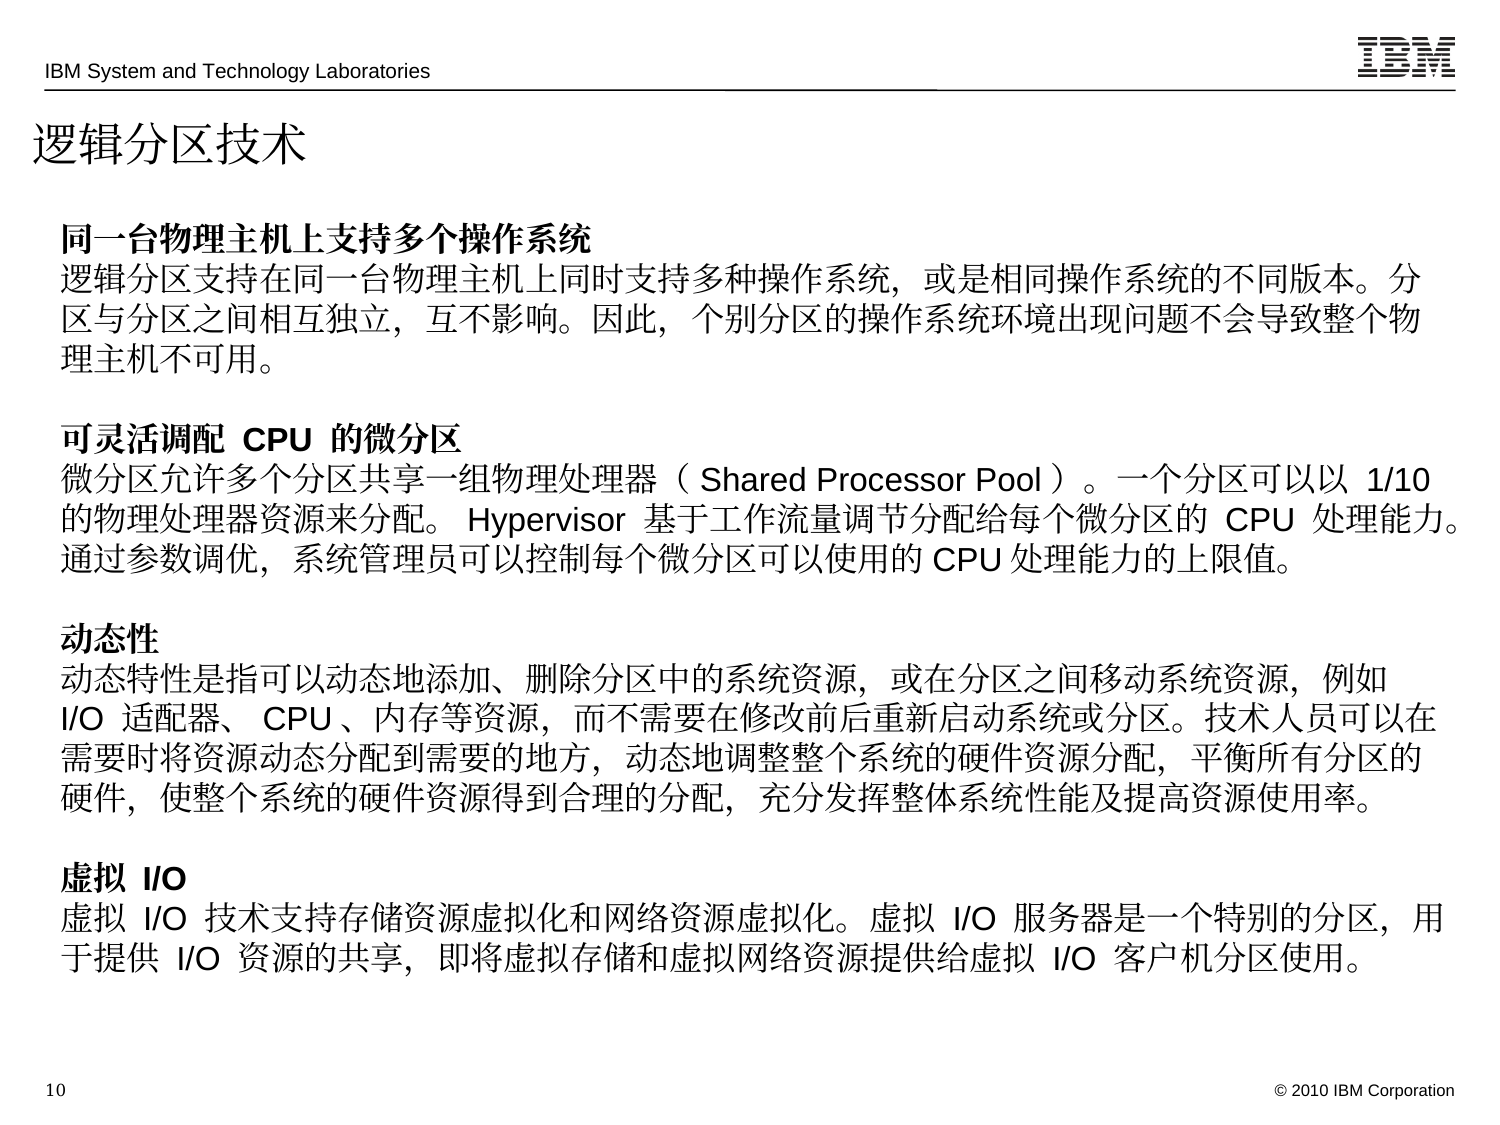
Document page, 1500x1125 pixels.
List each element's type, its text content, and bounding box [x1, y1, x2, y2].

picture [1358, 37, 1455, 77]
text_box 同一台物理主机上支持多个操作系统 逻辑分区支持在同一台物理主机上同时支持多种操作系统，或是相同操作系统的不同版本。分区与分区之间相互独立，互不影响。因此，个别分区的操作系统环境出现问题不会导致整个物理主机不可用。 可灵活调配 CPU 的微分区 微分区允许多个分区共享一组物理处理器（Shared Processor Pool）。一个分区可以以 1/10 的物理处理器资源来分配。Hypervisor 基于工作流量调节分配给每个微分区的 CPU 处理能力。通过参数调优，系统管理员可以控制每个微分区可以使用的CPU处理能力的上限值。 动态性 动态特性是指可以动态地添加、删除分区中的系统资源，或在分区之间移动系统资源，例如 I/O 适配器、CPU、内存等资源，而不需要在修改前后重新启动系统或分区。技术人员可以在需要时将资源动态分配到需要的地方，动态地调整整个系统的硬件资源分配，平衡所有分区的硬件，使整个系统的硬件资源得到合理的分配，充分发挥整体系统性能及提高资源使用率。 虚拟 I/O 虚拟 I/O 技术支持存储资源虚拟化和网络资源虚拟化。虚拟 I/O 服务器是一个特别的分区，用于提供 I/O 资源的共享，即将虚拟存储和虚拟网络资源提供给虚拟 I/O 客户机分区使用。 [45, 211, 1463, 1082]
text_box 逻辑分区技术 [17, 113, 1368, 224]
text_box <number> [29, 1072, 85, 1108]
